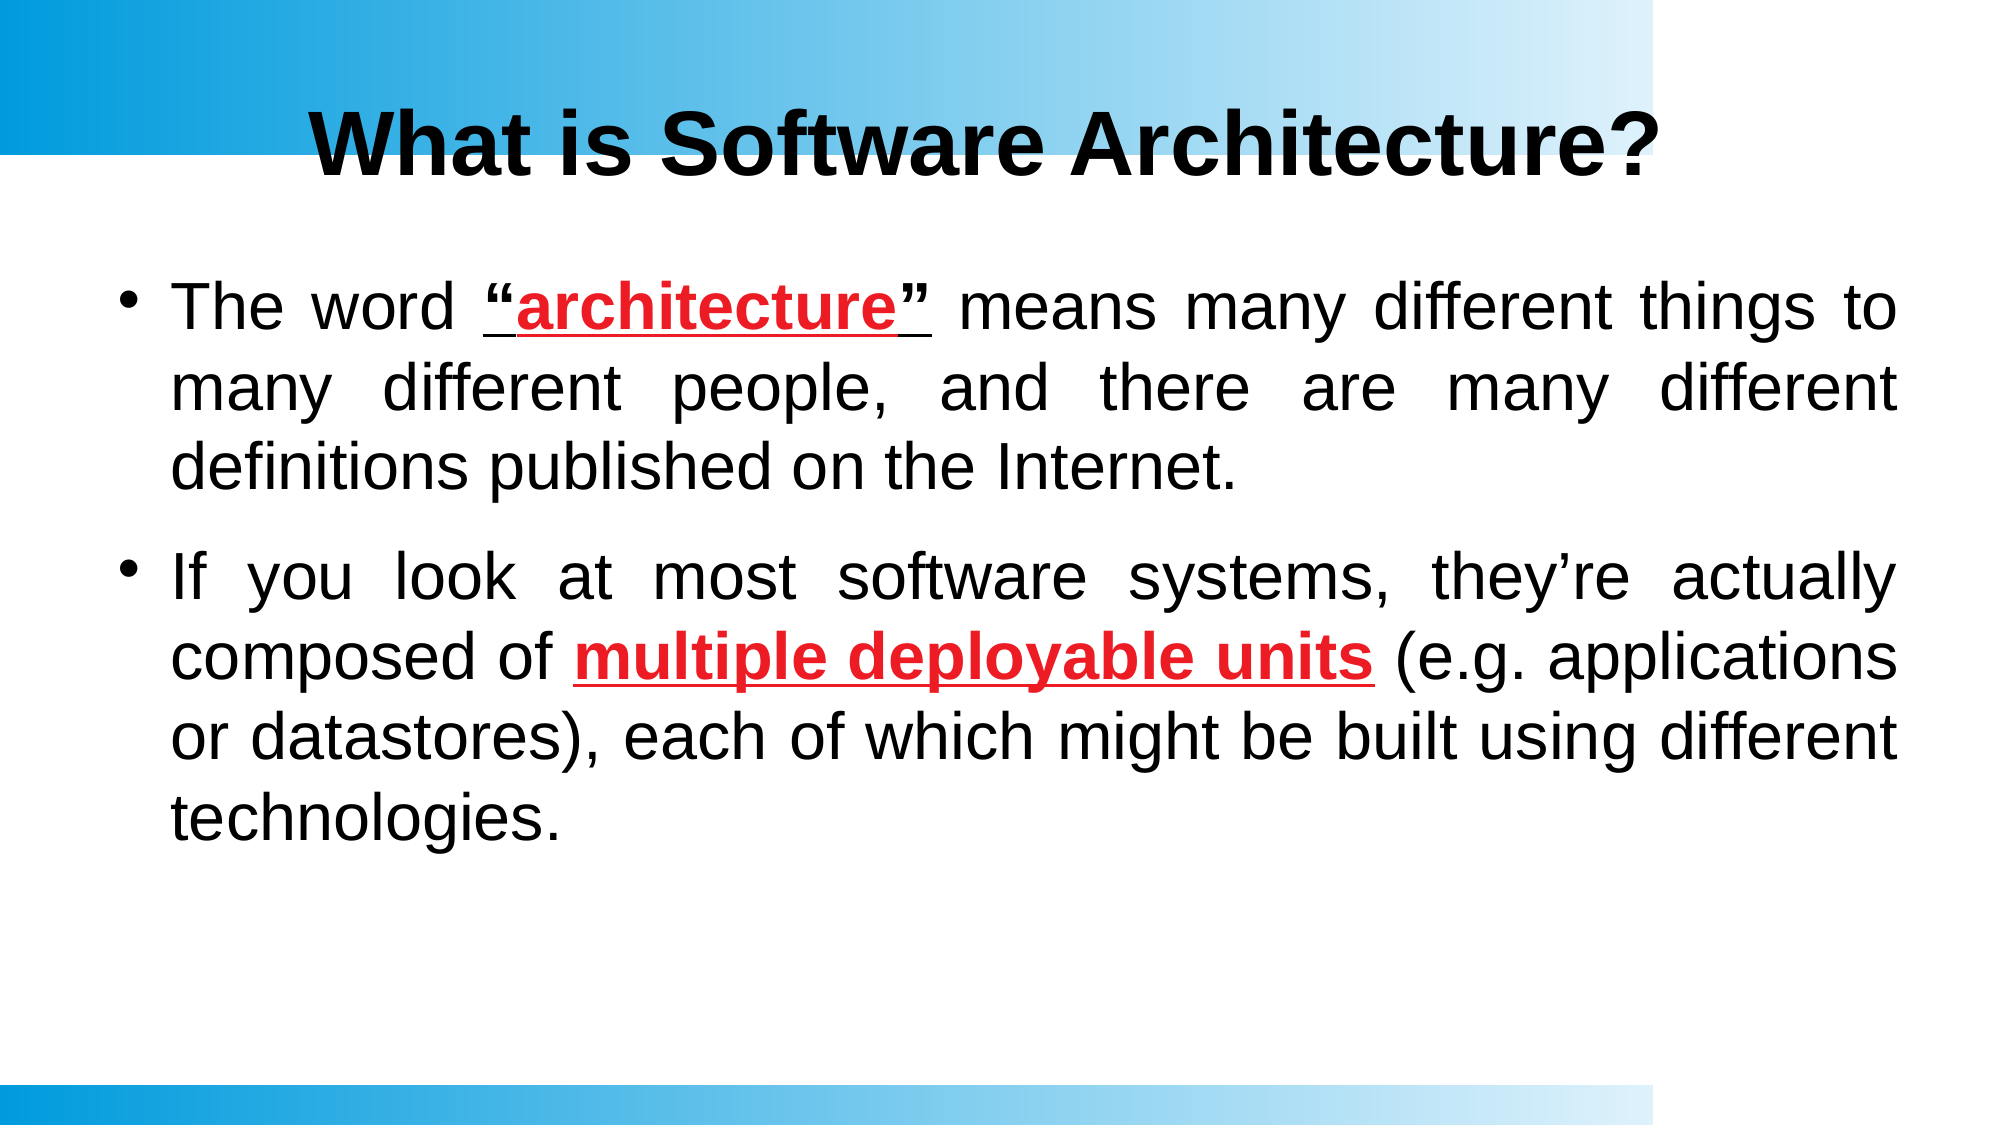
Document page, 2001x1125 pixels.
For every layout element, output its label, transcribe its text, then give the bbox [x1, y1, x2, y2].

list The word “architecture” means many different things to many different people, and there are many different definitions published on the Internet. If you look at most software systems, they’re actually composed of multiple deployable units (e.g. applications or datastores), each of which might be built using different technologies. [99, 263, 1900, 916]
title What is Software Architecture? [99, 44, 1900, 233]
